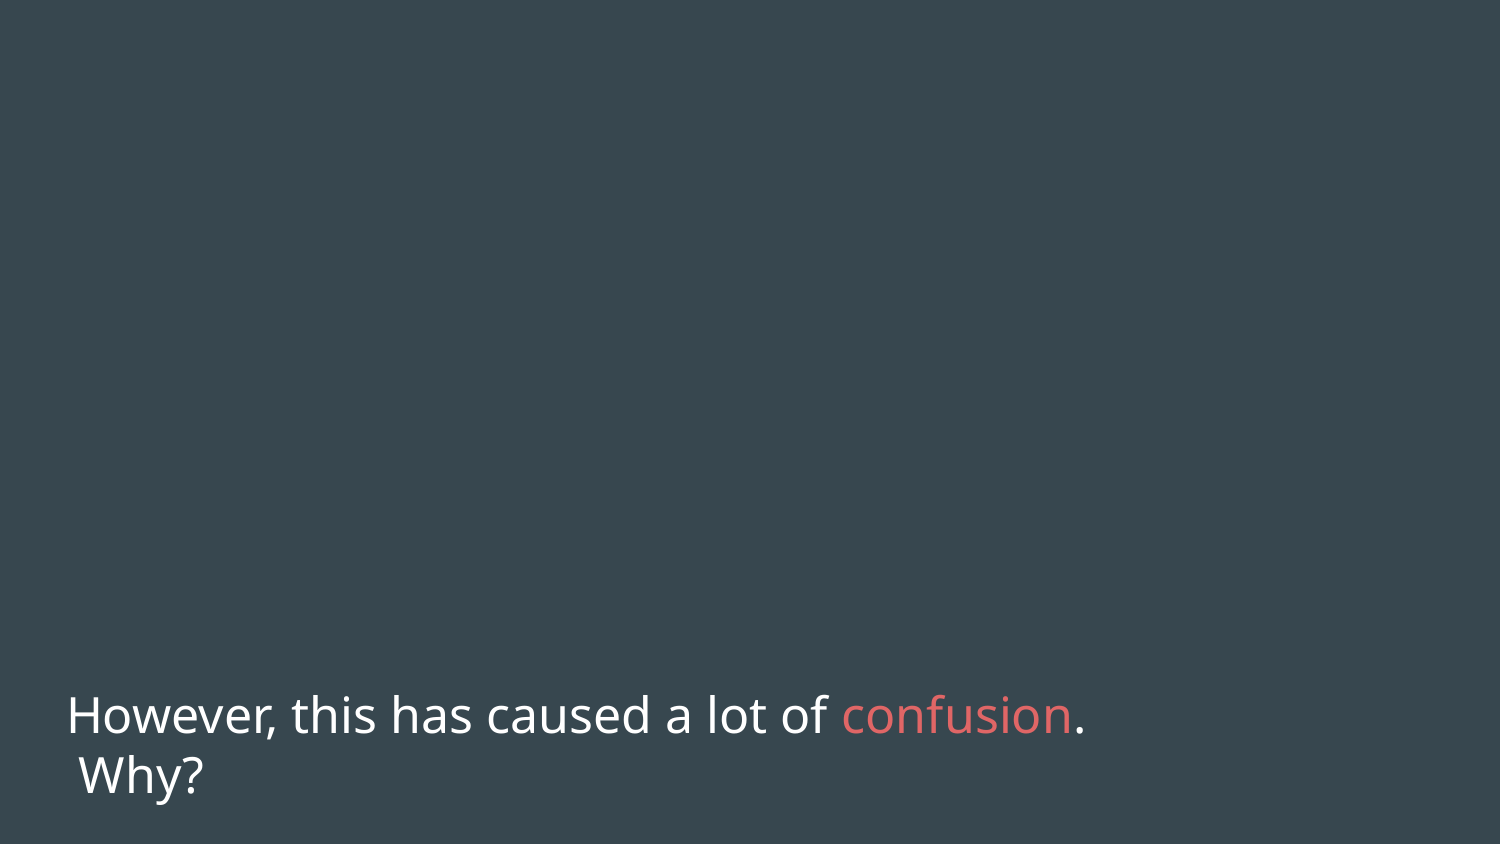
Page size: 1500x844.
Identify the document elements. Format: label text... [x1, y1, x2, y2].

list However, this has caused a lot of confusion. Why? [51, 694, 1106, 794]
